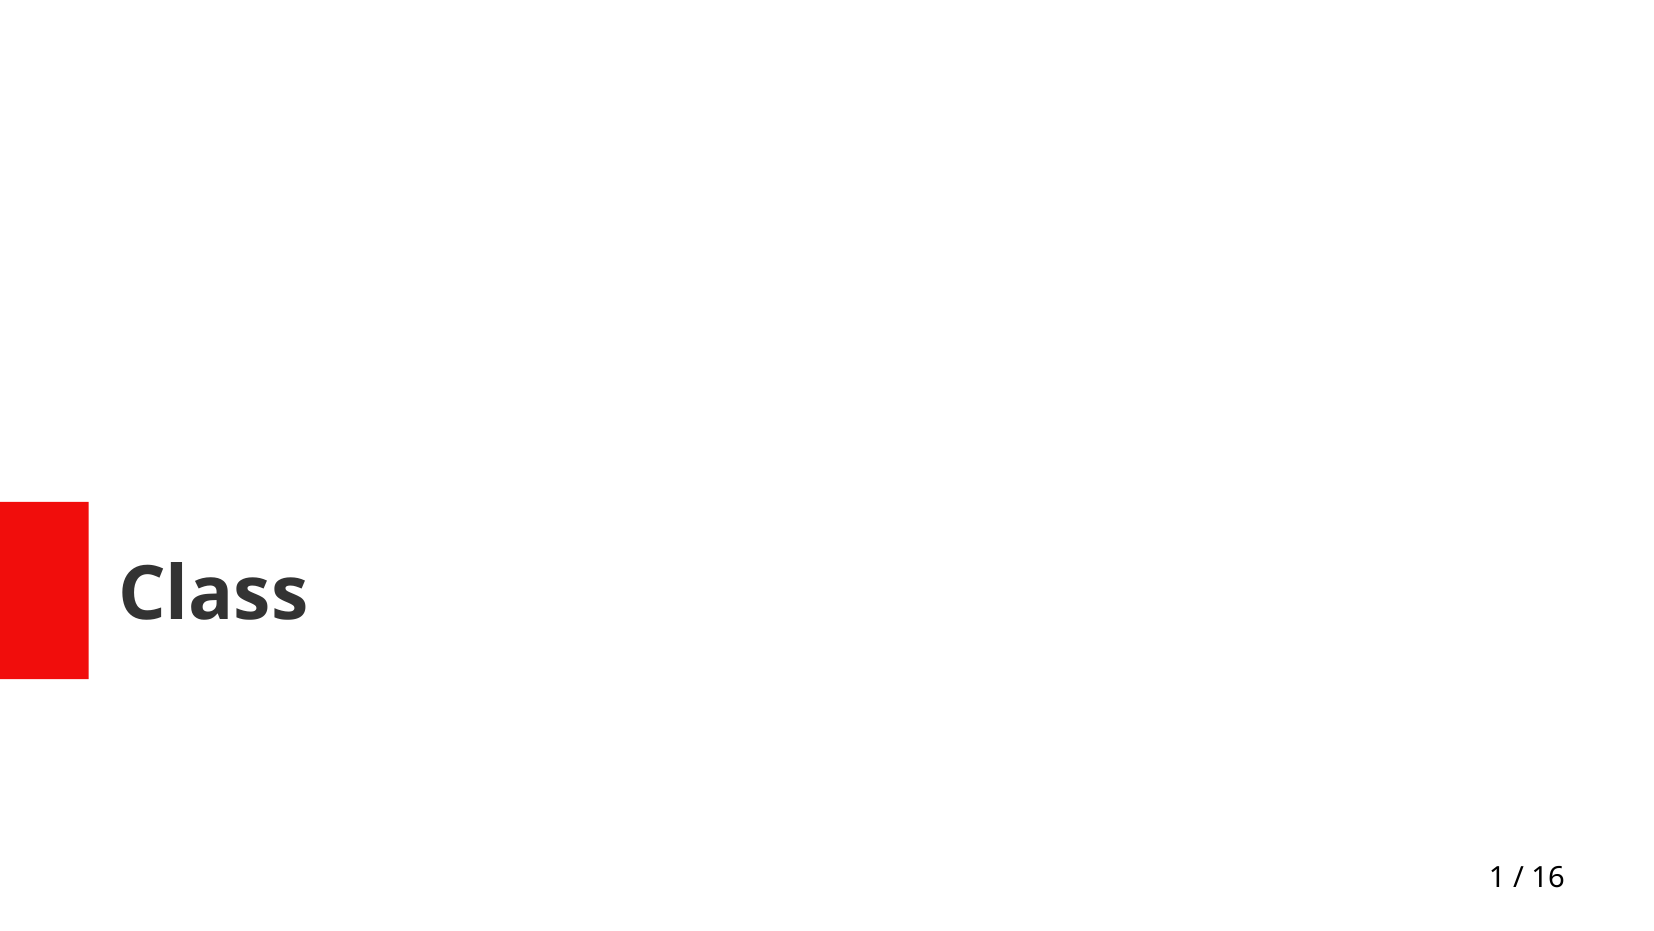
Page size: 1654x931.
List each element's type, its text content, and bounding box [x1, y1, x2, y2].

title Class [118, 501, 1536, 680]
